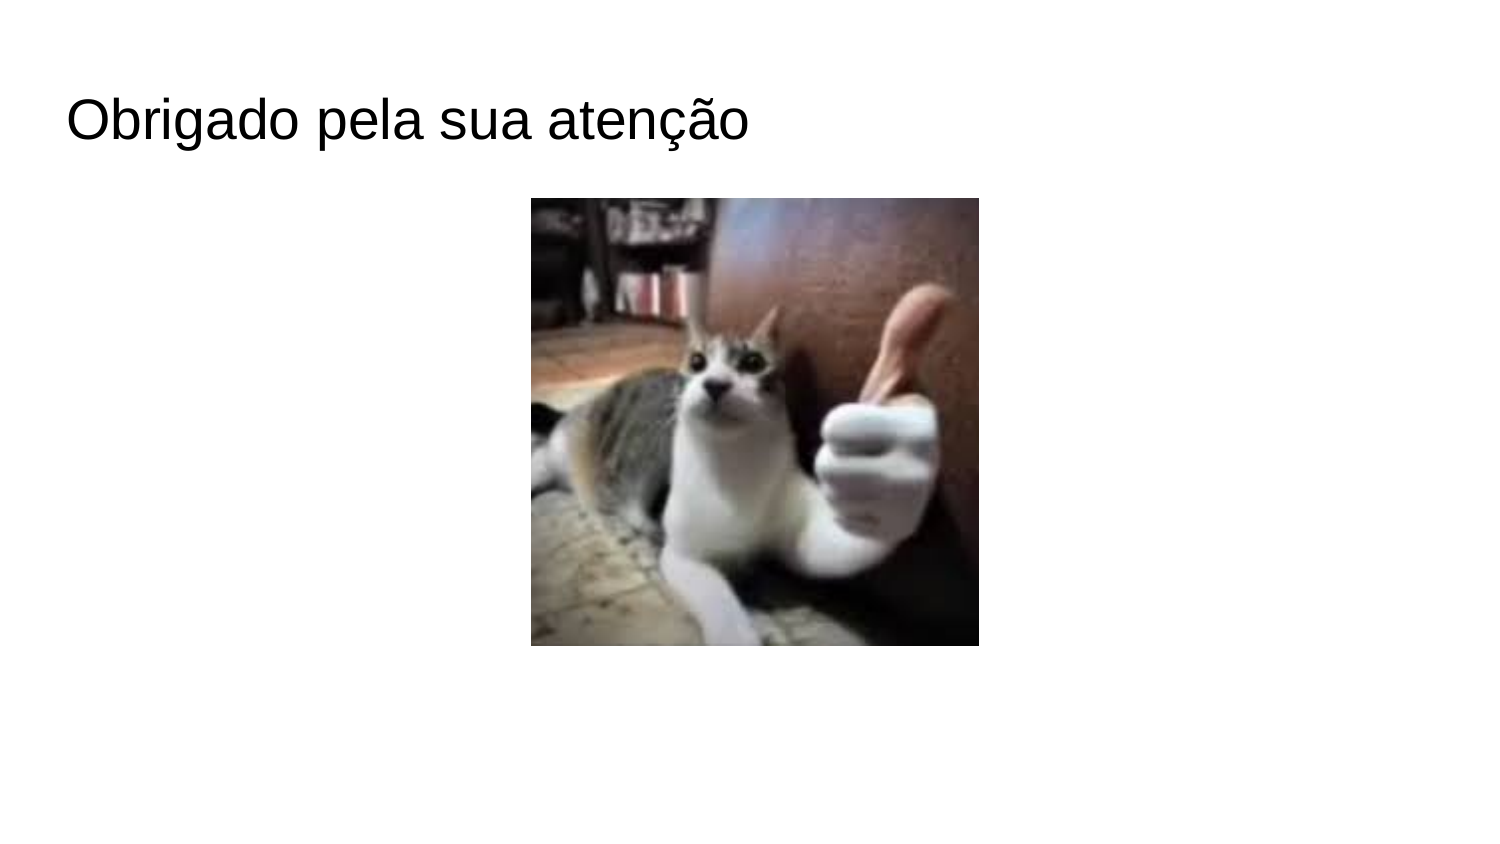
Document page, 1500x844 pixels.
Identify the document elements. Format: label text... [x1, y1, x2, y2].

picture [531, 198, 979, 646]
title Obrigado pela sua atenção [51, 72, 1449, 167]
